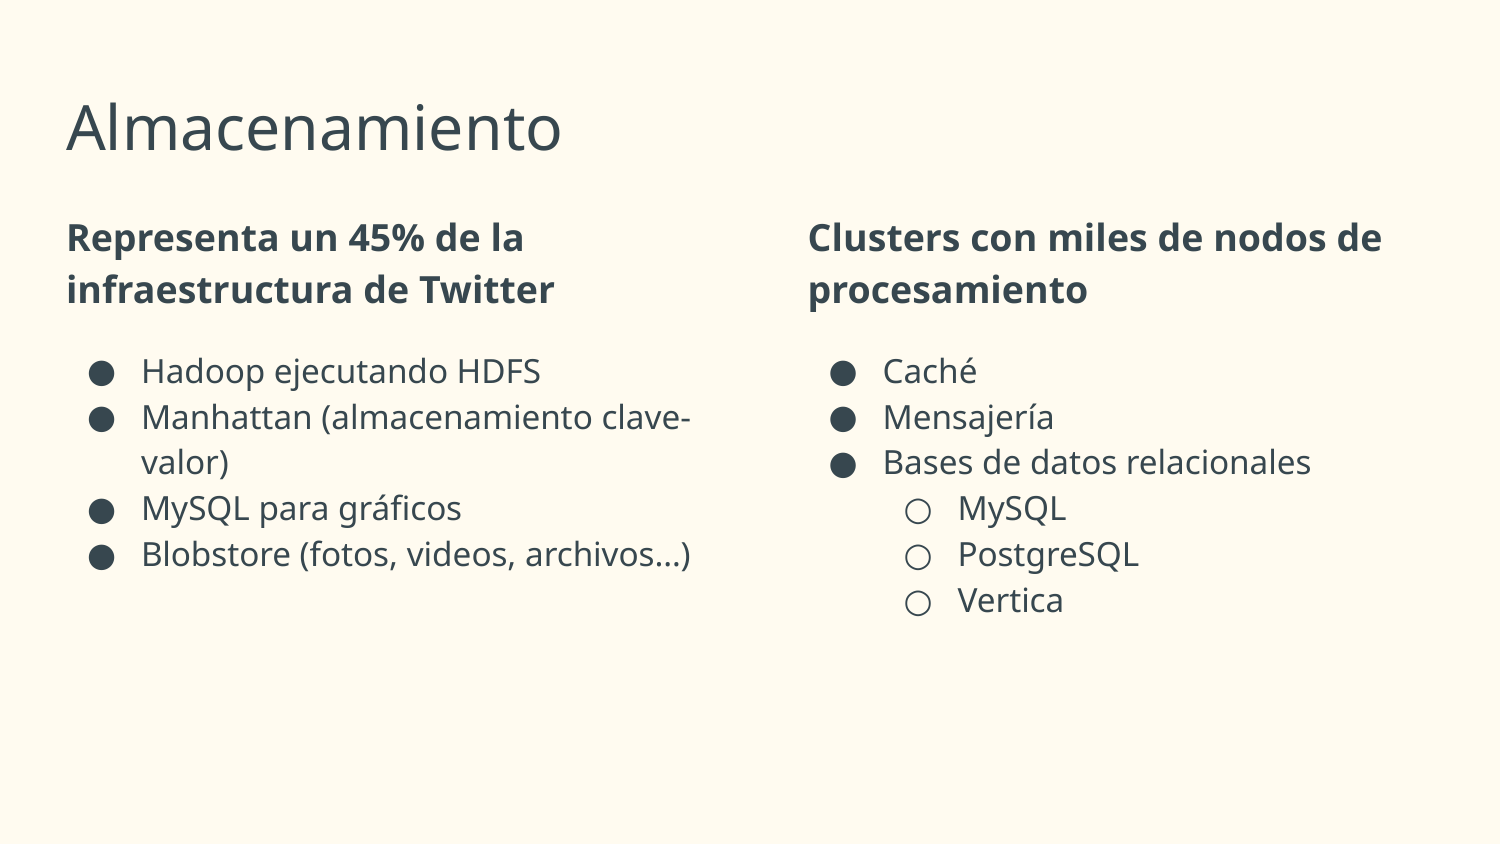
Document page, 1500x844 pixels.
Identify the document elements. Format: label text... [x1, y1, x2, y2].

list Clusters con miles de nodos de procesamiento Caché Mensajería Bases de datos relacionales MySQL PostgreSQL Vertica [792, 192, 1449, 750]
title Almacenamiento [51, 72, 1449, 174]
list Representa un 45% de la infraestructura de Twitter Hadoop ejecutando HDFS Manhattan (almacenamiento clave-valor) MySQL para gráficos Blobstore (fotos, videos, archivos…) [51, 192, 708, 750]
